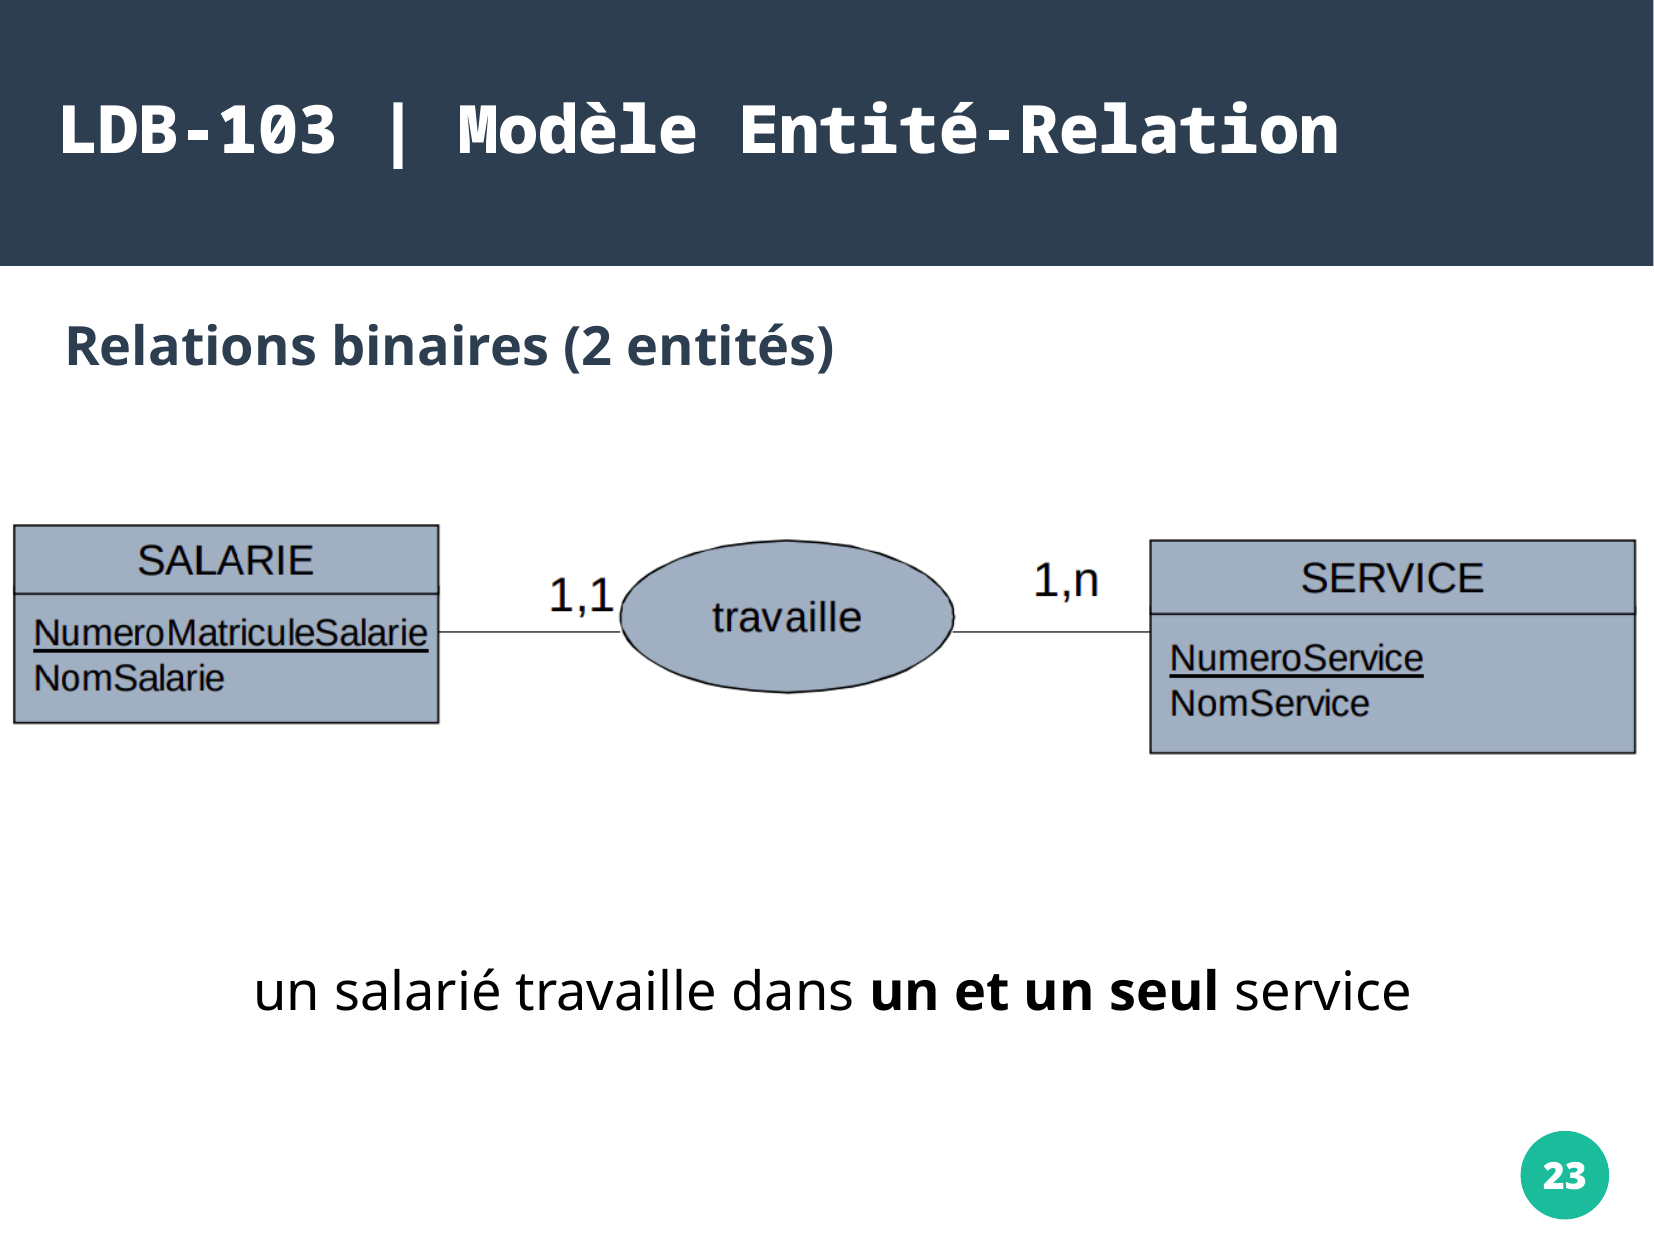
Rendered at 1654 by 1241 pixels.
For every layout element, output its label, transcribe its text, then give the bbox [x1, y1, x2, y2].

picture [0, 513, 1647, 766]
text_box Relations binaires (2 entités) [49, 300, 1606, 446]
text_box un salarié travaille dans un et un seul service [60, 945, 1606, 1050]
title LDB-103 | Modèle Entité-Relation [58, 49, 1595, 207]
